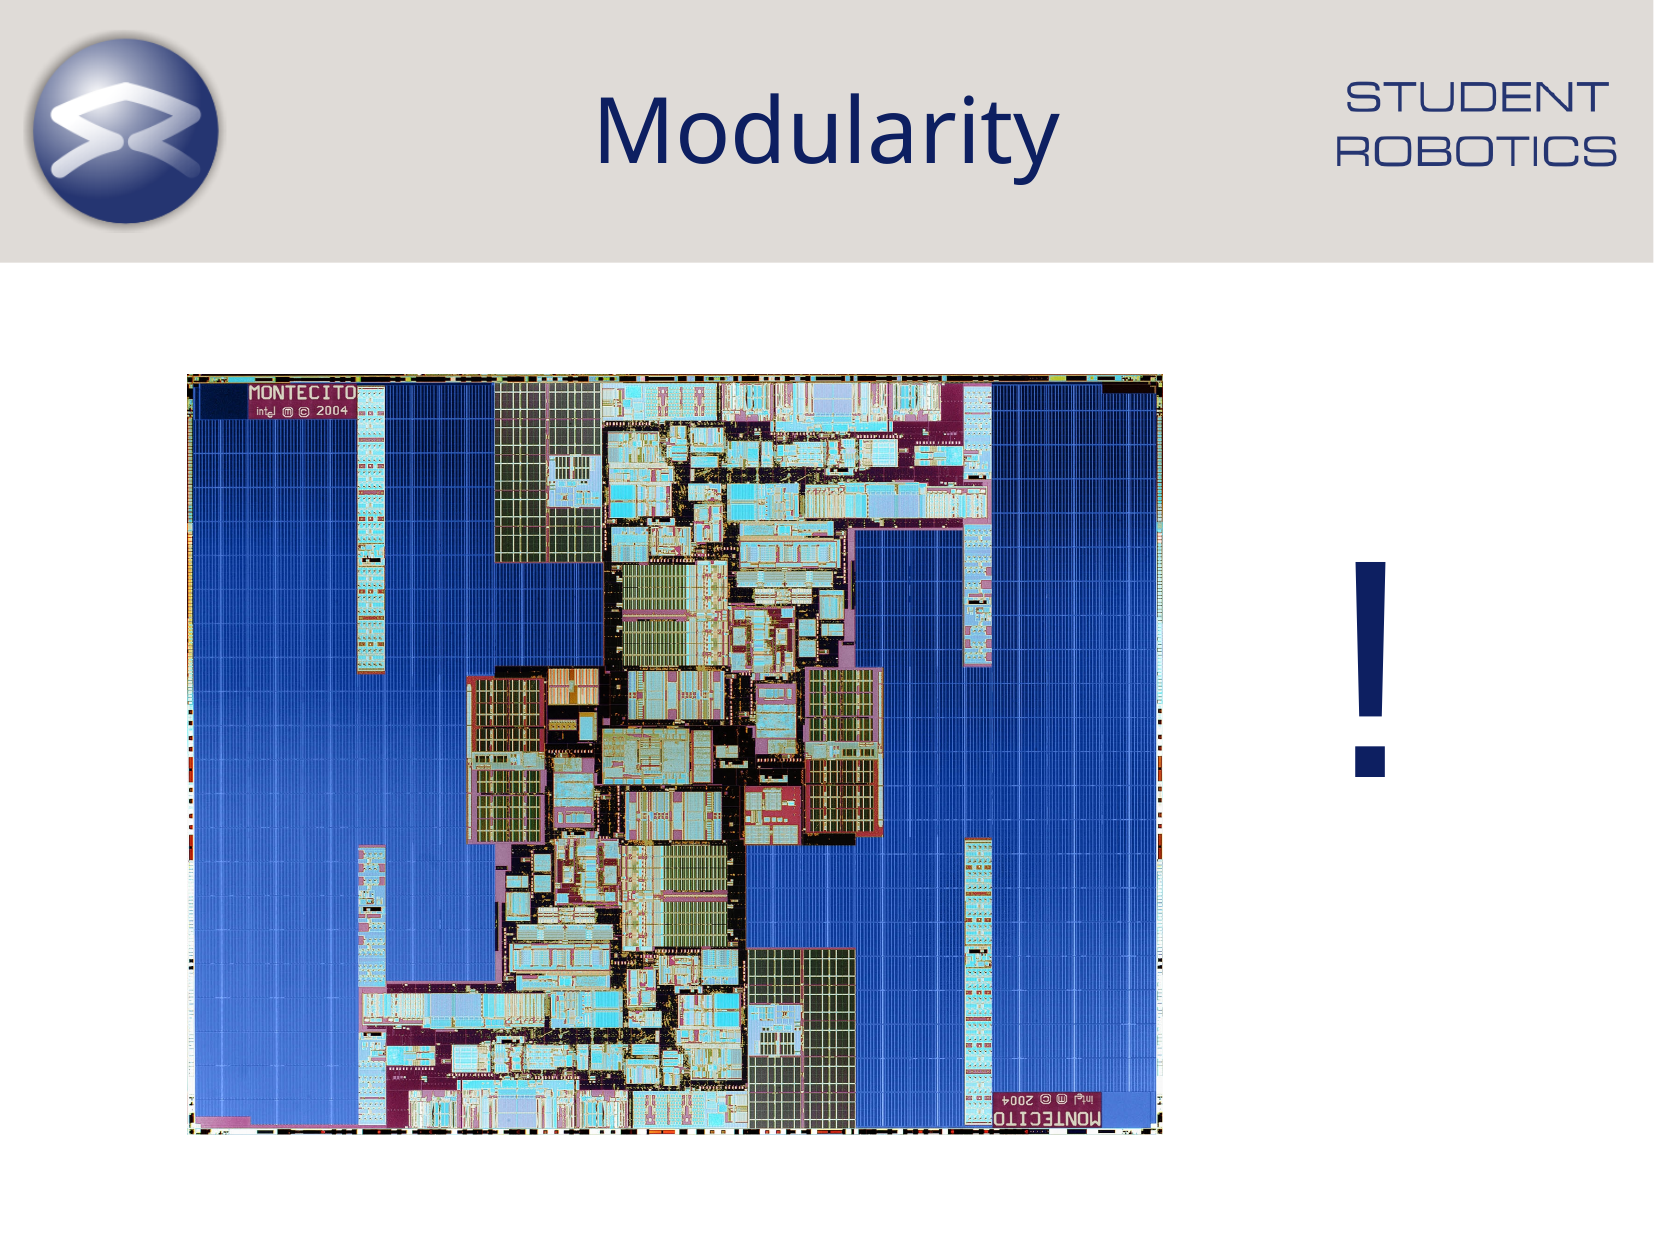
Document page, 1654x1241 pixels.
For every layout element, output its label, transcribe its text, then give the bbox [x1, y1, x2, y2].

title Modularity [82, 0, 1571, 257]
picture [187, 374, 1163, 1135]
picture [1571, 68, 1633, 174]
picture [9, 19, 82, 245]
text_box ! [1312, 487, 1501, 966]
